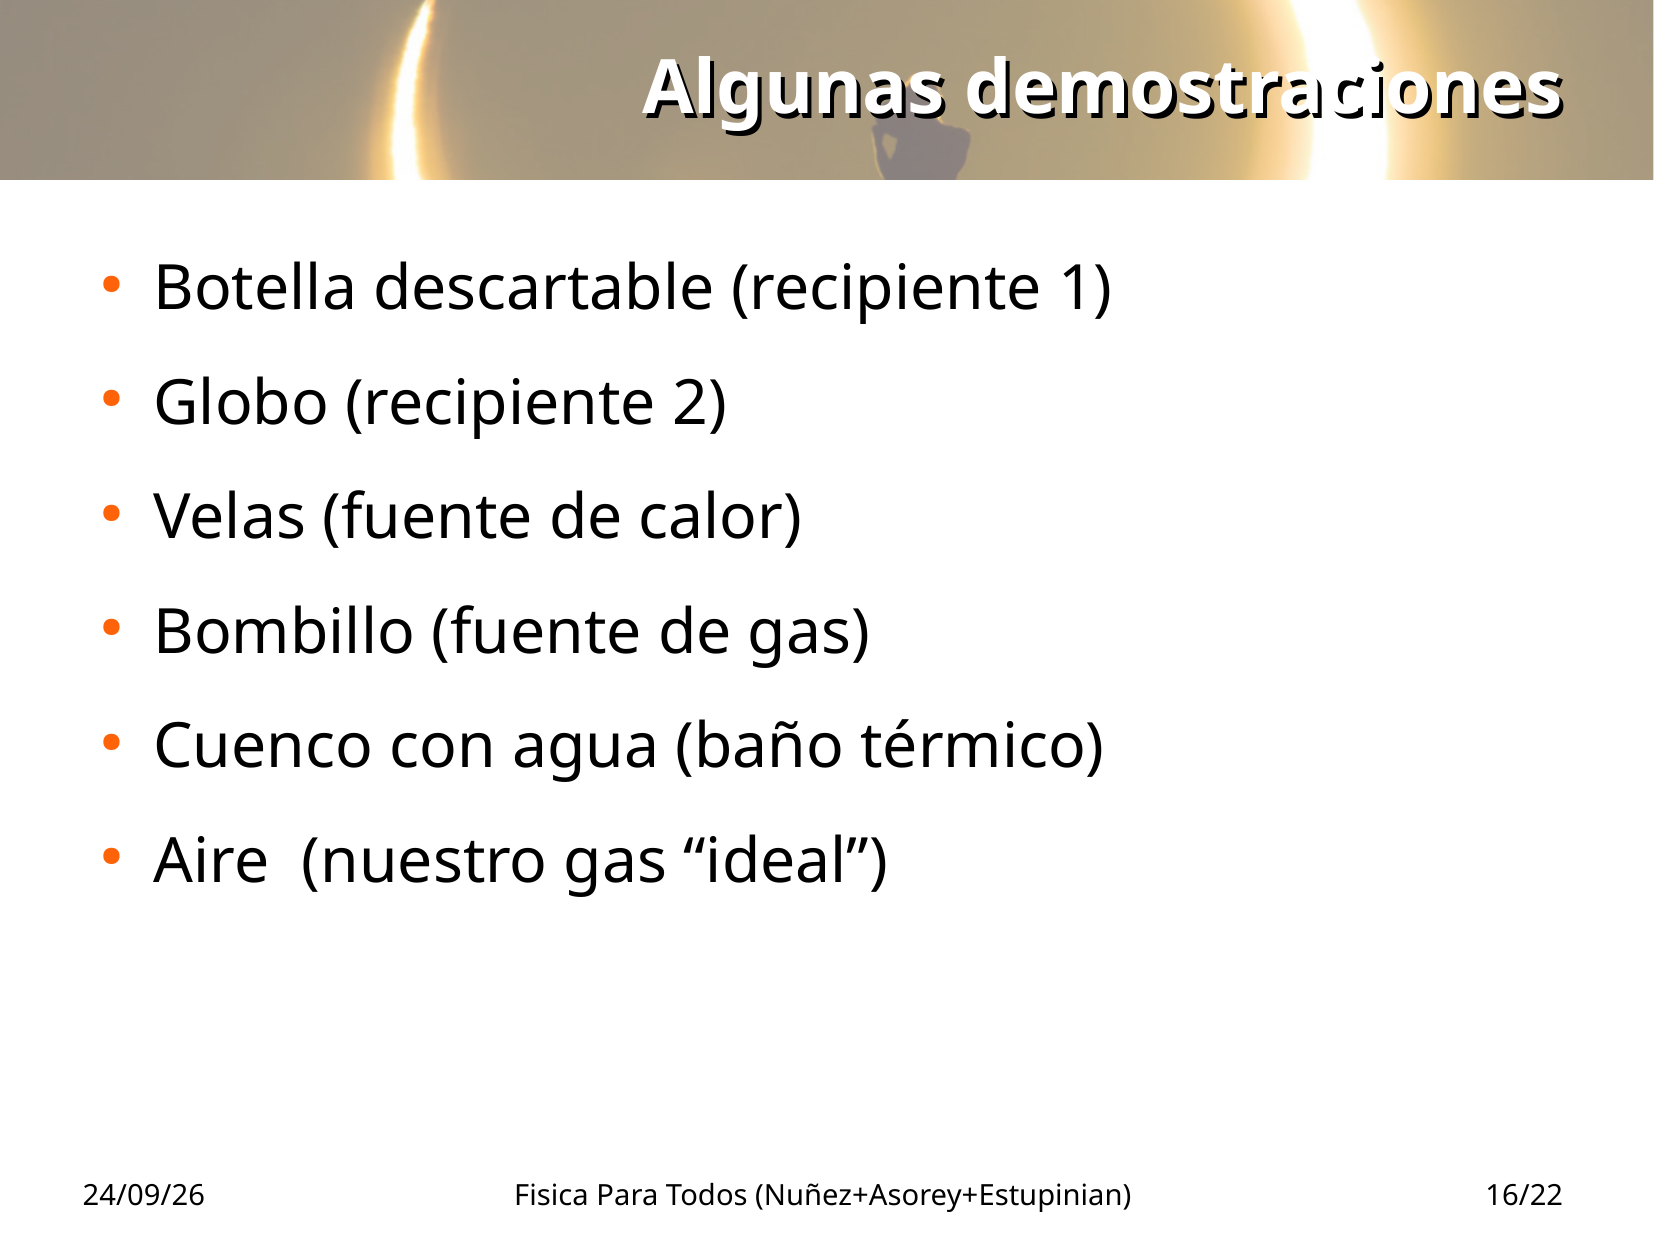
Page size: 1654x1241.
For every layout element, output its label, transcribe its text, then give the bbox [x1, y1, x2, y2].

list Botella descartable (recipiente 1) Globo (recipiente 2) Velas (fuente de calor) Bombillo (fuente de gas) Cuenco con agua (baño térmico) Aire (nuestro gas “ideal”) [82, 243, 1571, 1144]
title Algunas demostraciones [75, 19, 1564, 151]
picture [0, 0, 1654, 180]
